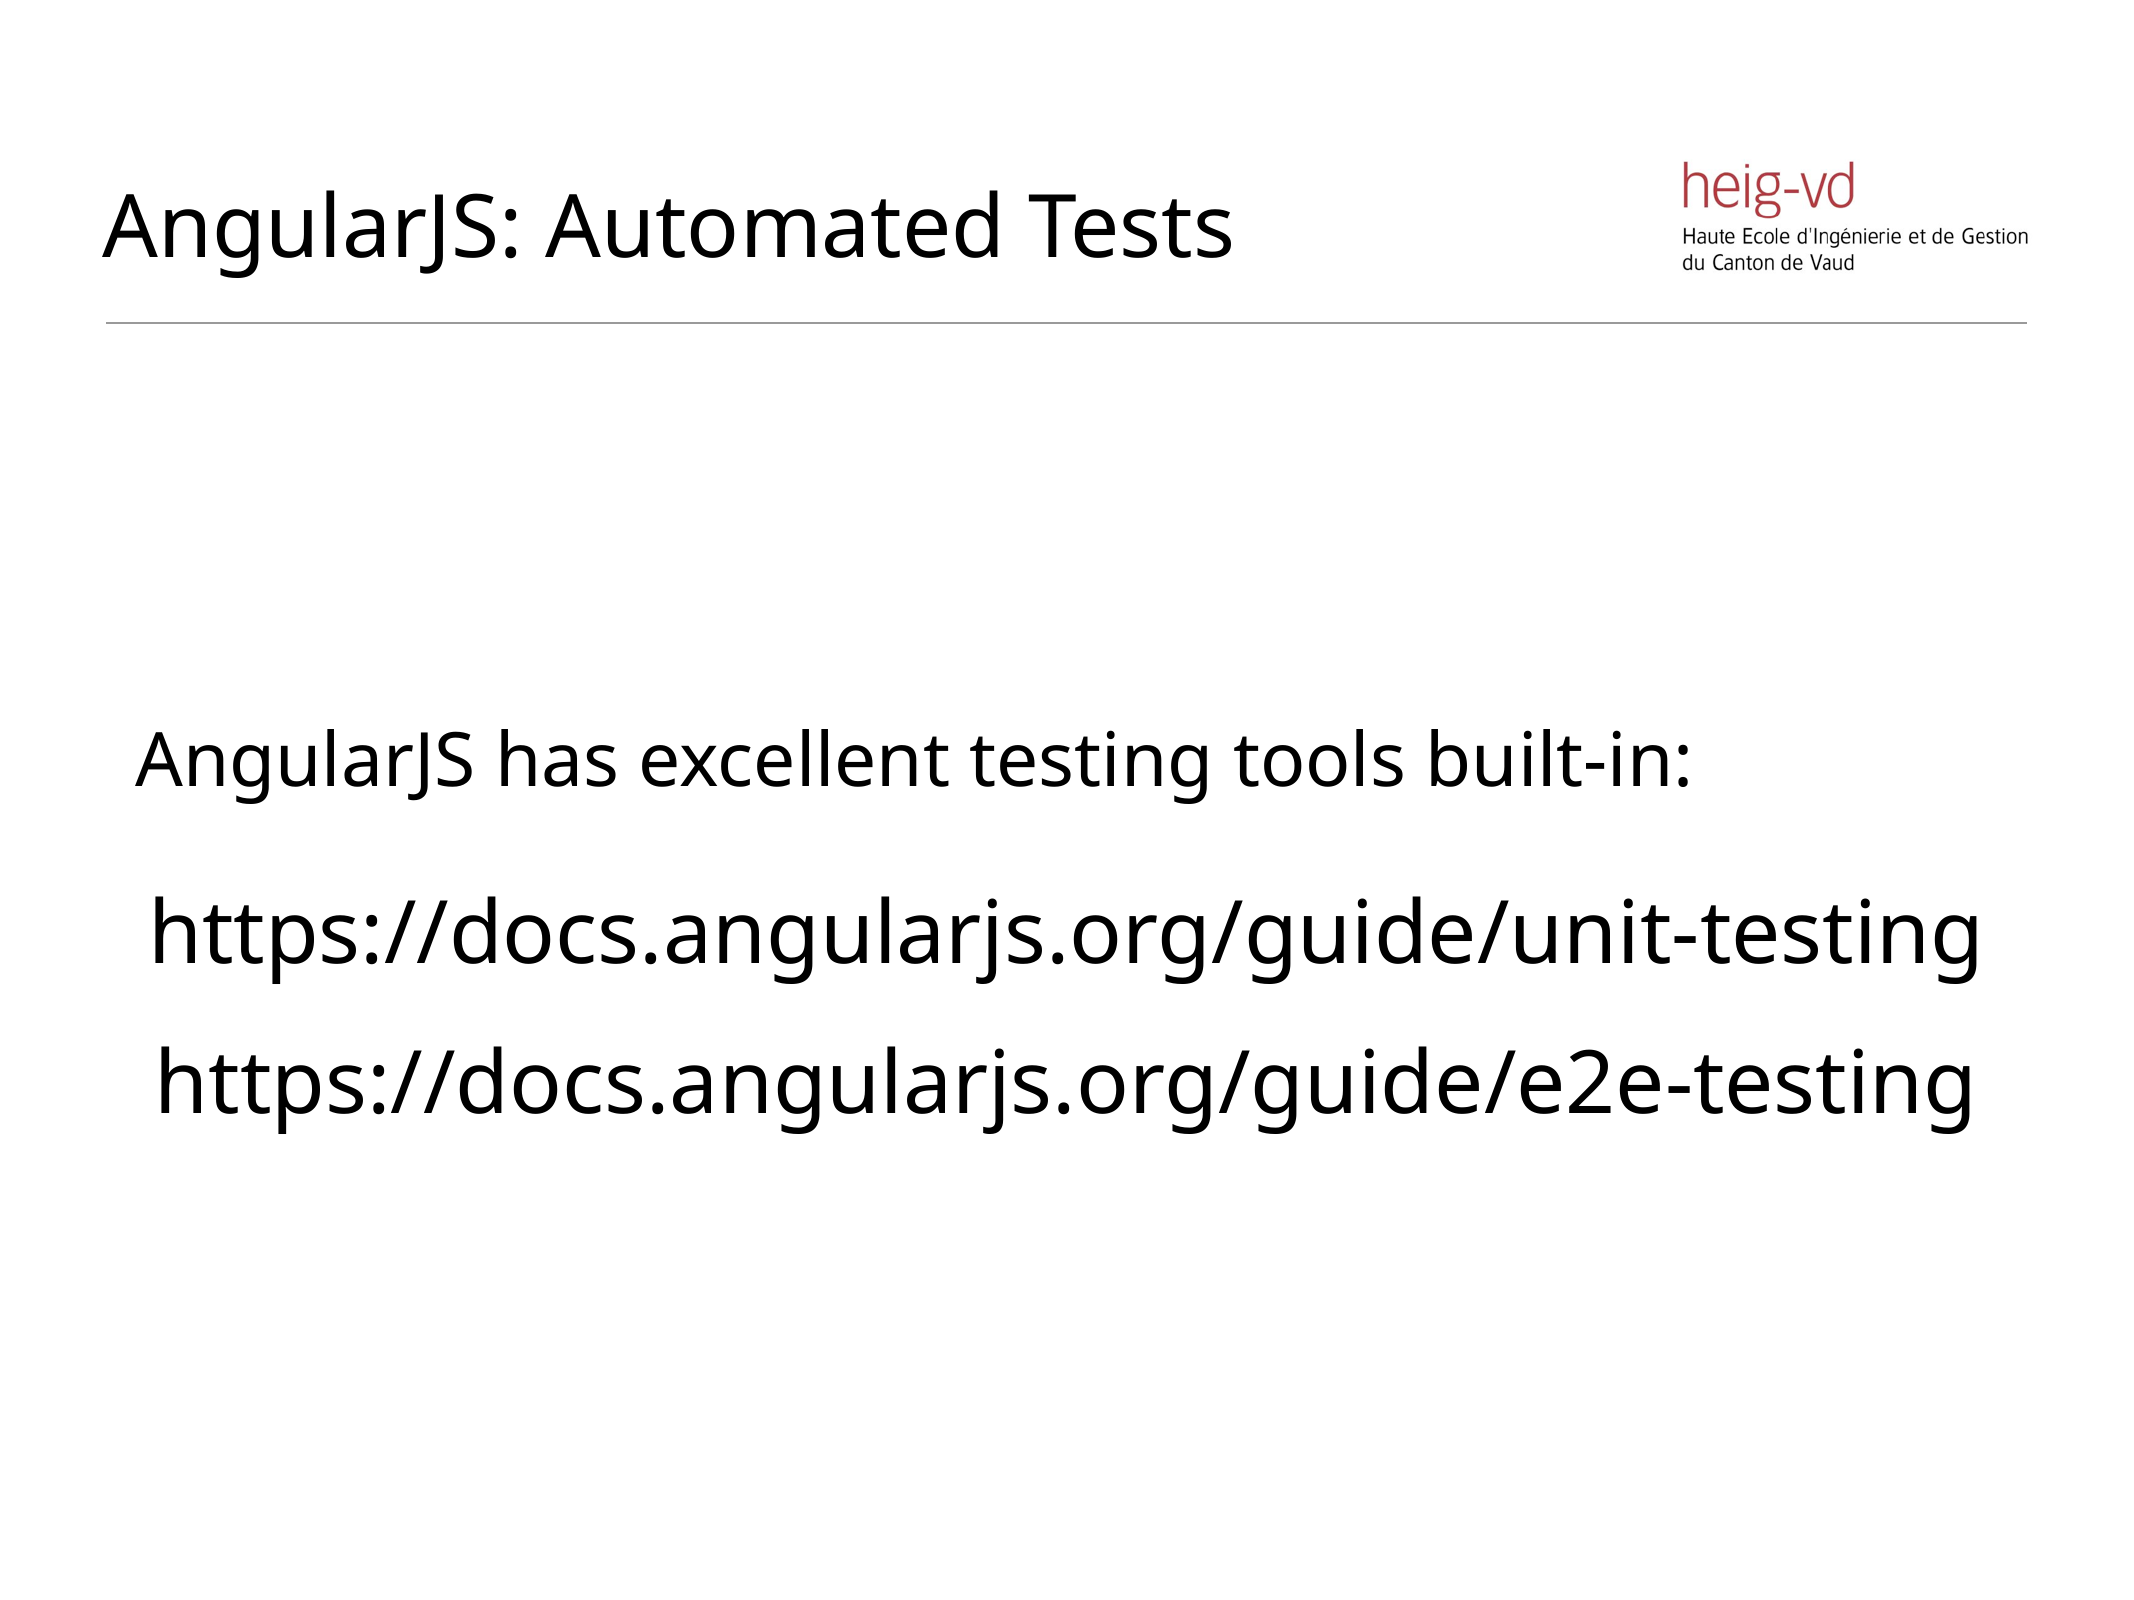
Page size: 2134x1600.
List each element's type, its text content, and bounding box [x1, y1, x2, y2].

text_box https://docs.angularjs.org/guide/unit-testing [139, 867, 1994, 990]
text_box AngularJS has excellent testing tools built-in: [126, 702, 2007, 810]
text_box https://docs.angularjs.org/guide/e2e-testing [146, 1017, 1987, 1140]
title AngularJS: Automated Tests [93, 54, 2040, 284]
